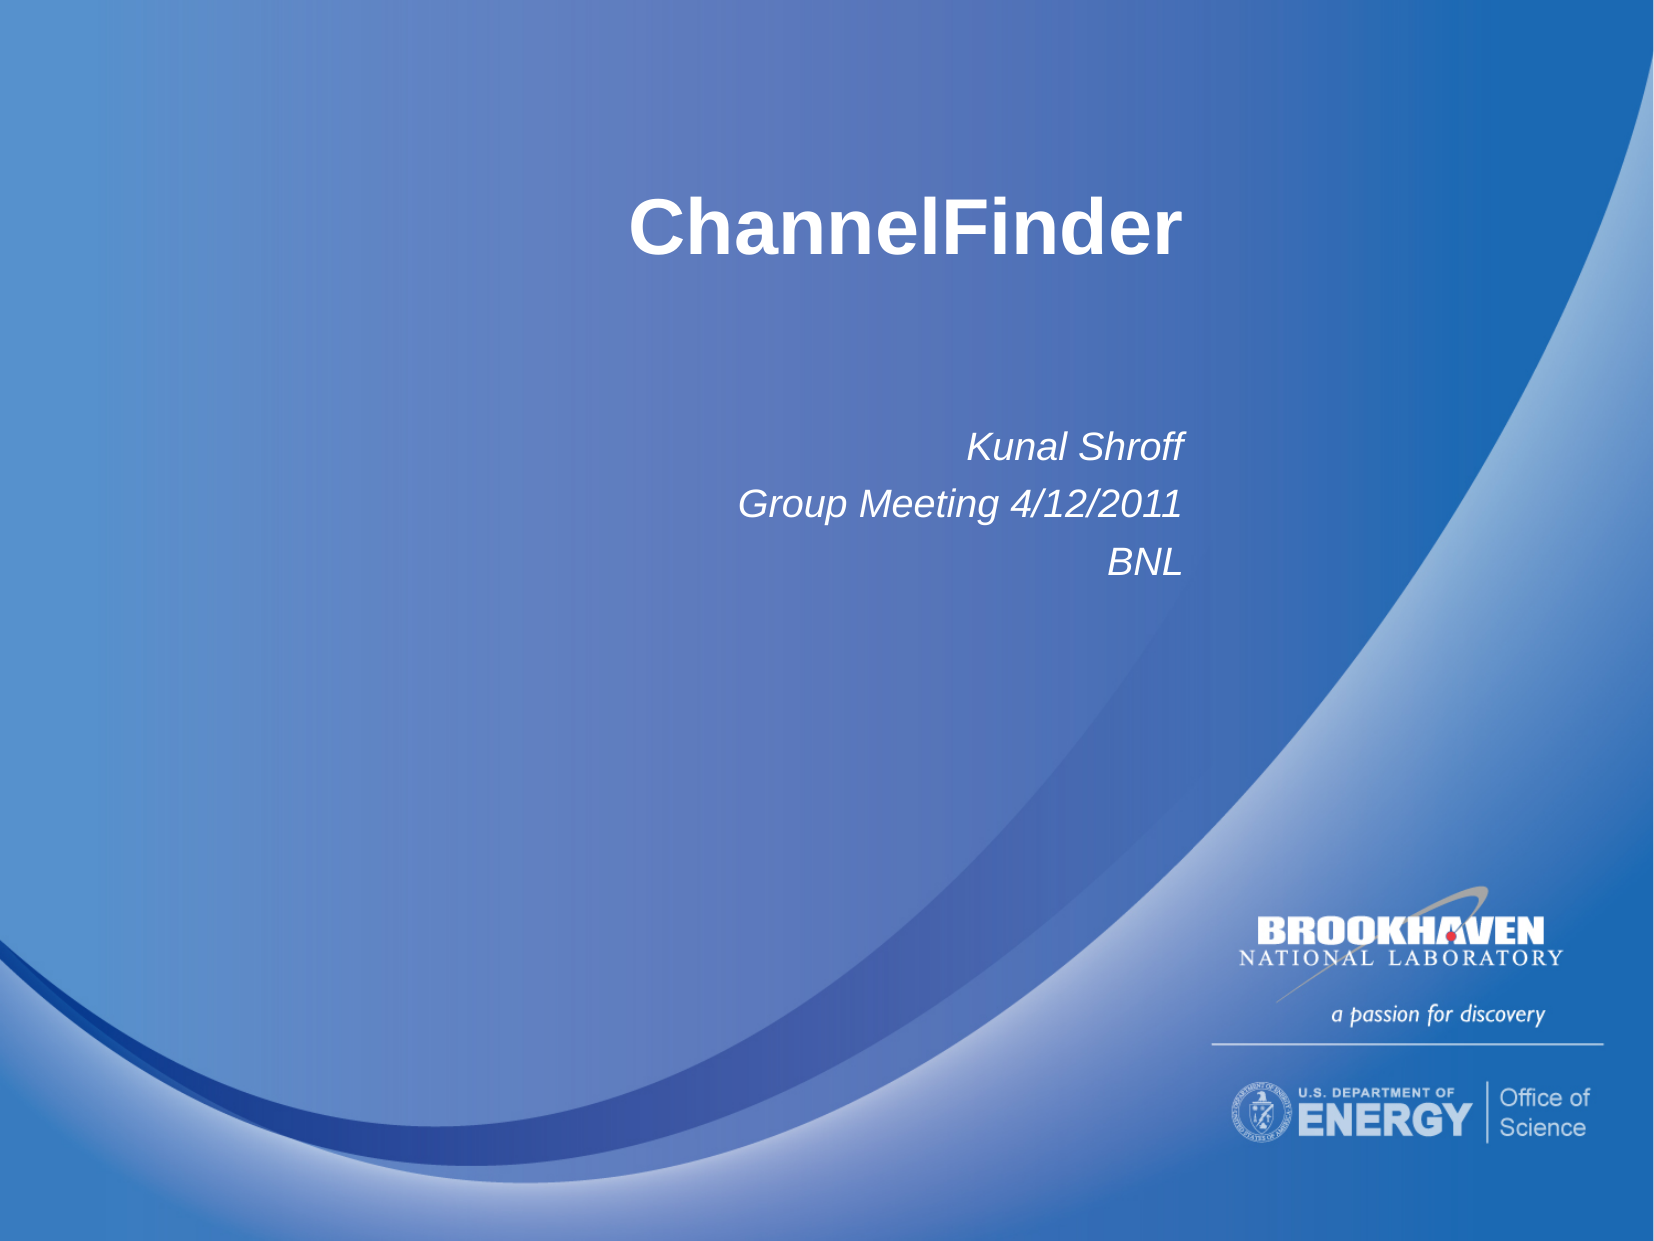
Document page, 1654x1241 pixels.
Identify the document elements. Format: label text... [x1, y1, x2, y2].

title ChannelFinder [82, 82, 1199, 372]
picture [0, 0, 1654, 1241]
text_box Kunal Shroff Group Meeting 4/12/2011 BNL [82, 413, 1199, 609]
